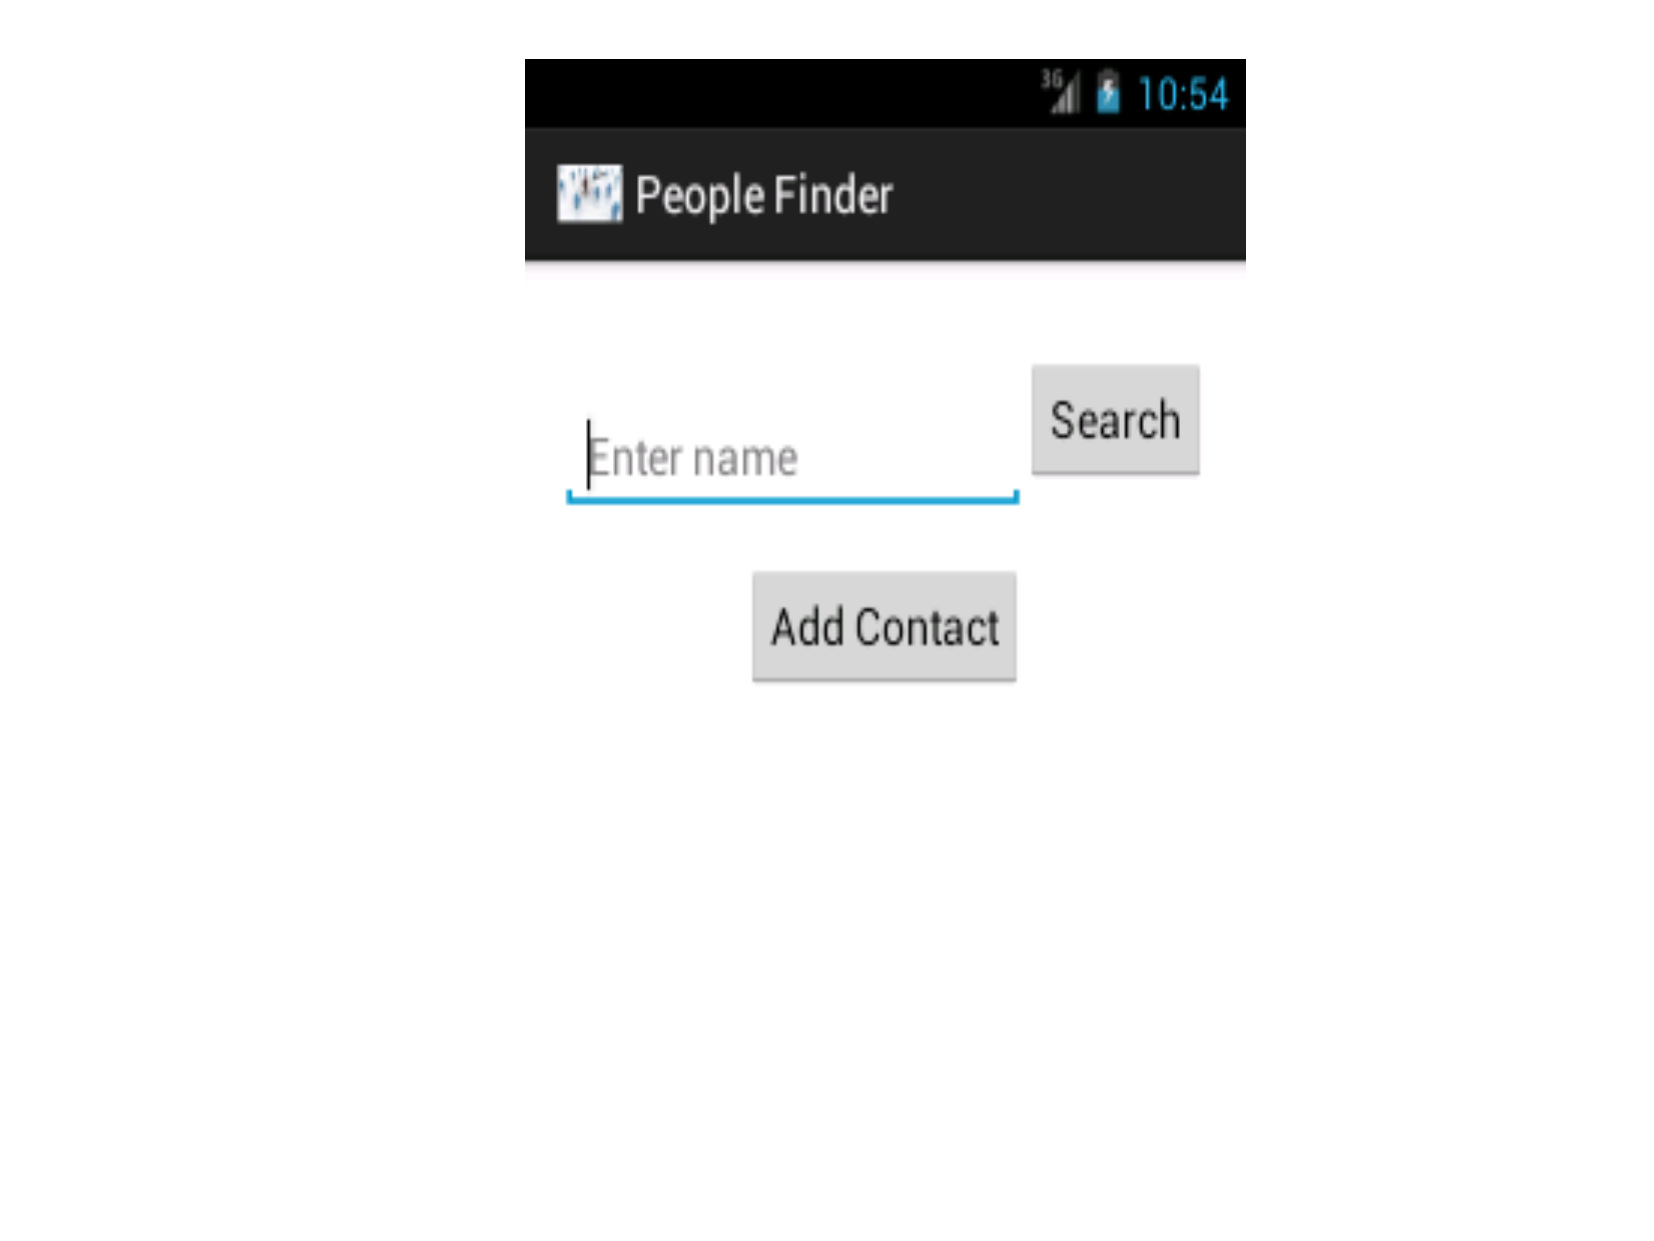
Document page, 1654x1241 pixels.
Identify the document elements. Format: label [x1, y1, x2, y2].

picture [525, 59, 1246, 1241]
